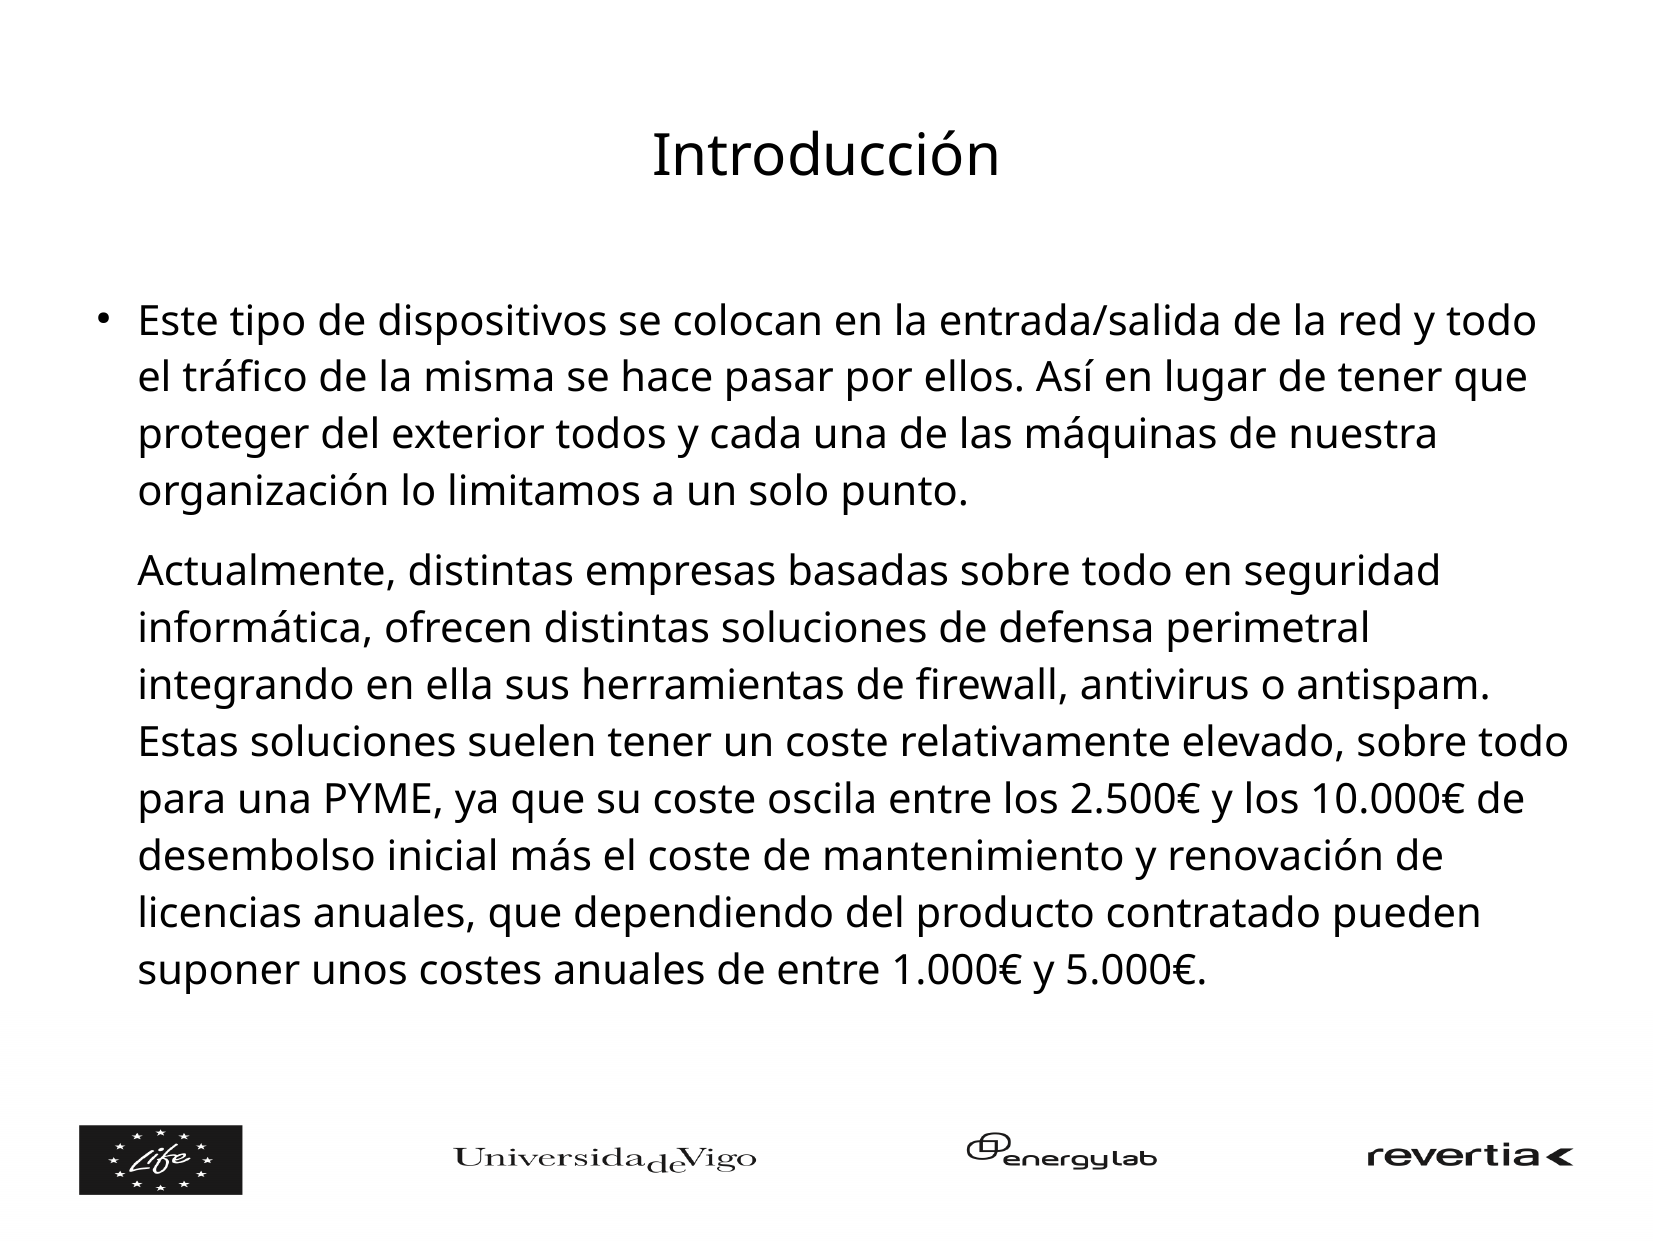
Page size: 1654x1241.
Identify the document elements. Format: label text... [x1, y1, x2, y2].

title Introducción [82, 49, 1571, 257]
picture [0, 1009, 1654, 1241]
list Este tipo de dispositivos se colocan en la entrada/salida de la red y todo el tráfico de la misma se hace pasar por ellos. Así en lugar de tener que proteger del exterior todos y cada una de las máquinas de nuestra organización lo limitamos a un solo punto. Actualmente, distintas empresas basadas sobre todo en seguridad informática, ofrecen distintas soluciones de defensa perimetral integrando en ella sus herramientas de firewall, antivirus o antispam. Estas soluciones suelen tener un coste relativamente elevado, sobre todo para una PYME, ya que su coste oscila entre los 2.500€ y los 10.000€ de desembolso inicial más el coste de mantenimiento y renovación de licencias anuales, que dependiendo del producto contratado pueden suponer unos costes anuales de entre 1.000€ y 5.000€. [82, 290, 1571, 1010]
